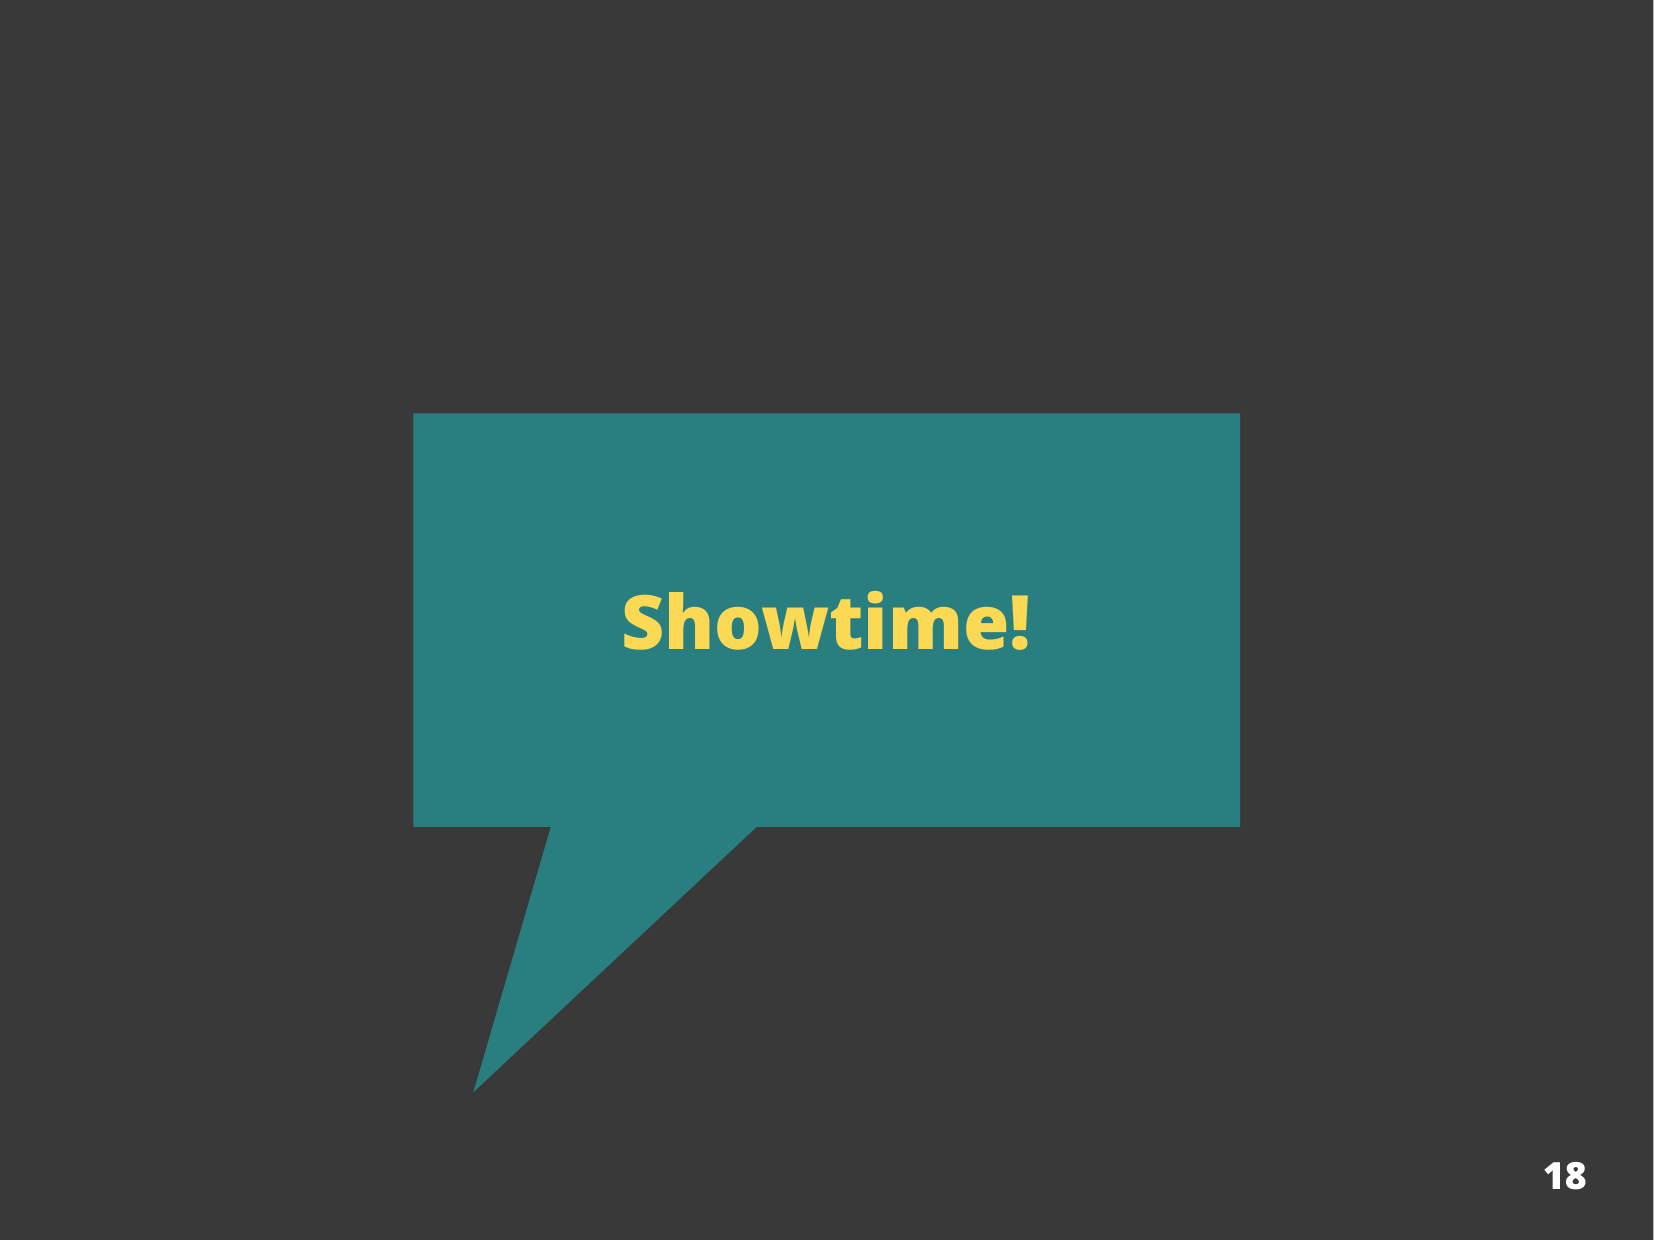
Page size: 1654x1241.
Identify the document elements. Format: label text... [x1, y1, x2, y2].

title Showtime! [442, 442, 1211, 798]
